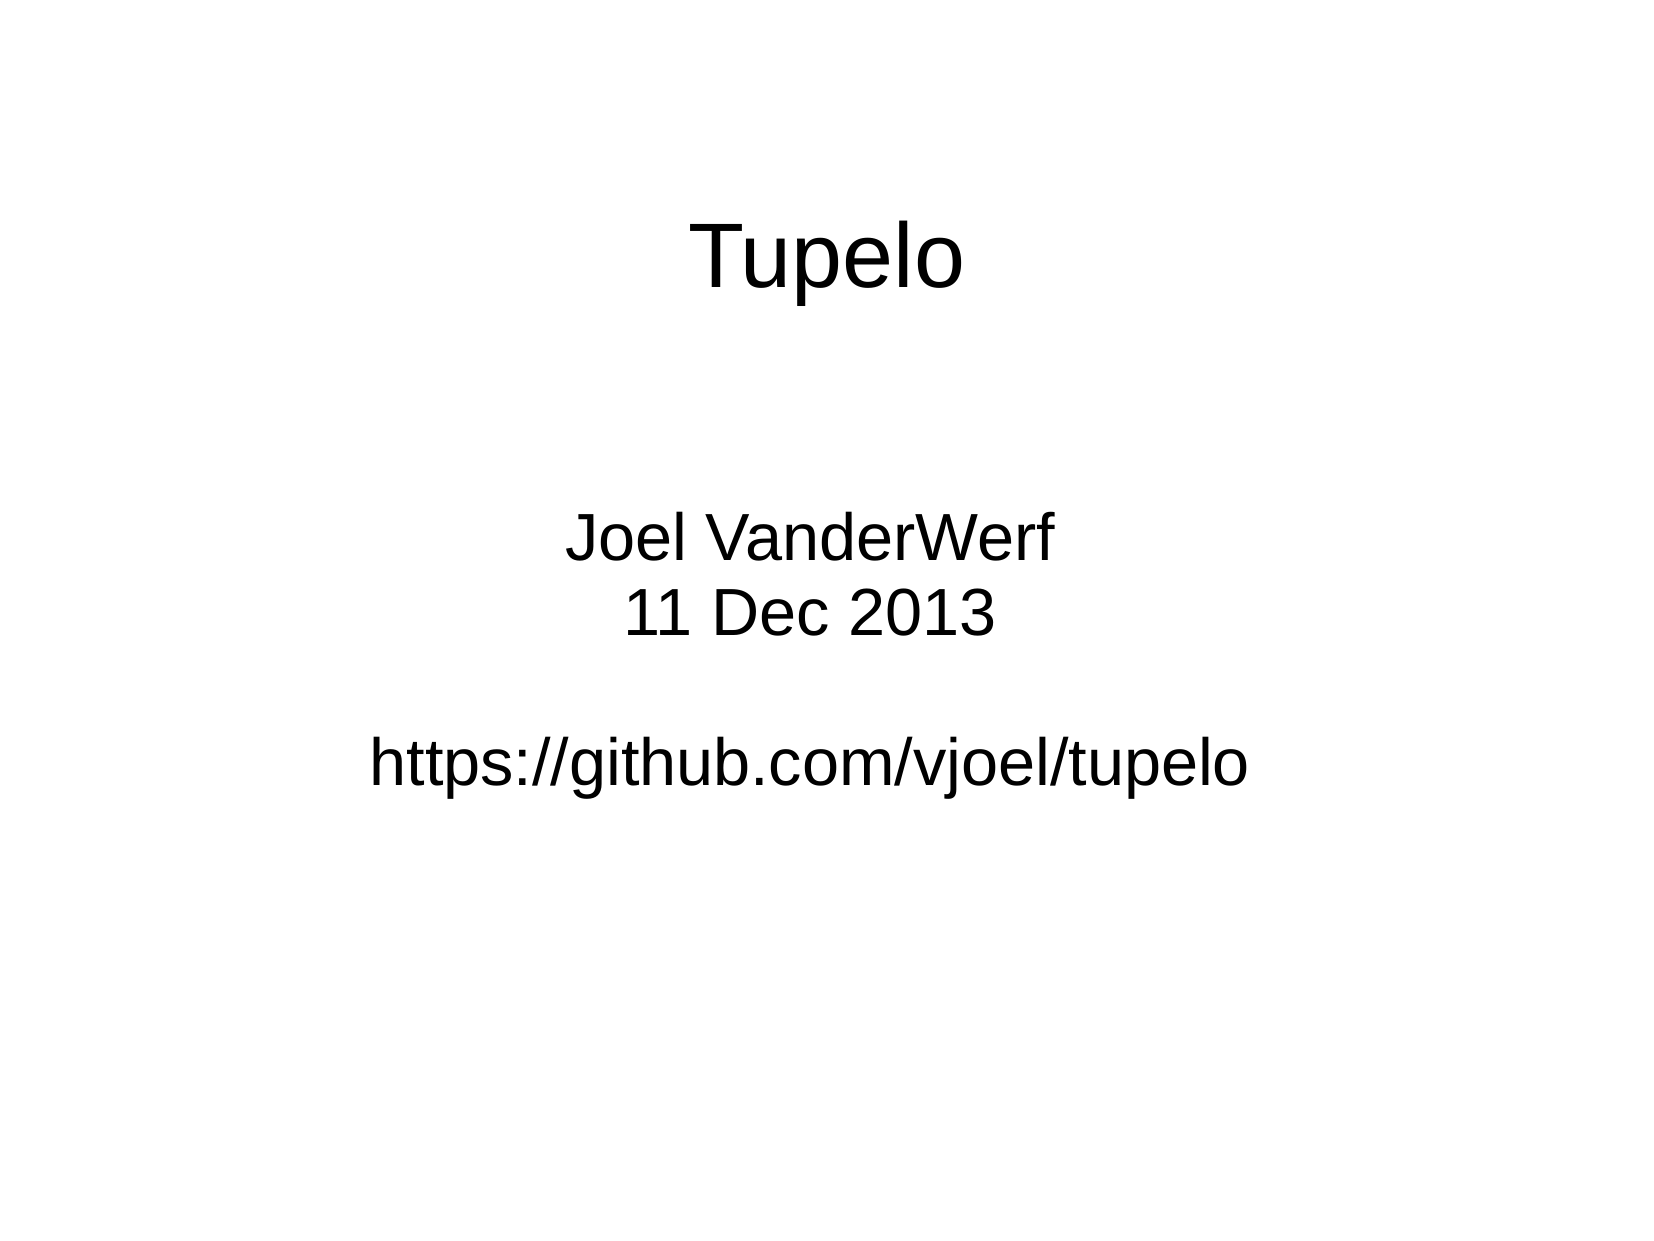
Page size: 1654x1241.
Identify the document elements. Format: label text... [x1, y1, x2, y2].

title Tupelo [82, 0, 1571, 307]
subtitle Joel VanderWerf 11 Dec 2013 https://github.com/vjoel/tupelo [82, 290, 1538, 1010]
